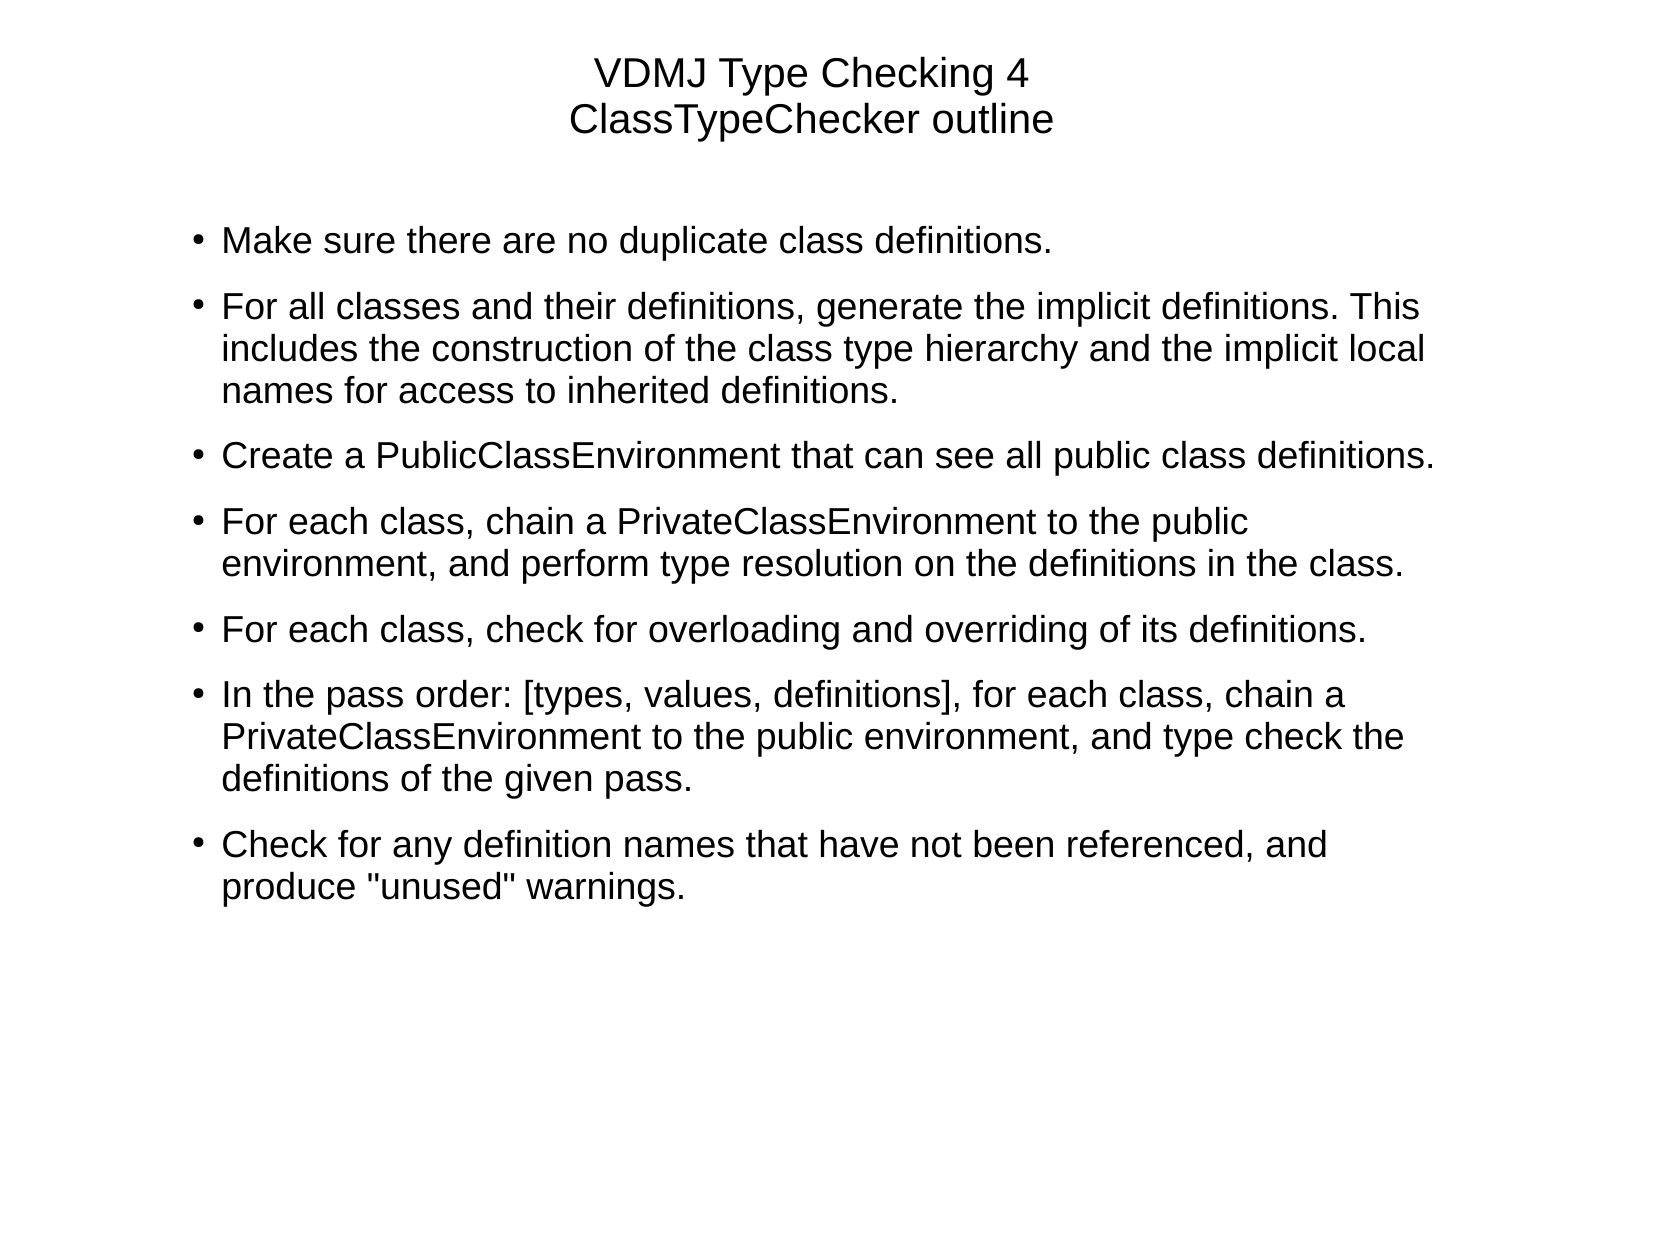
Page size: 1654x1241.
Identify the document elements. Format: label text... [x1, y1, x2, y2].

text_box VDMJ Type Checking 4 ClassTypeChecker outline [531, 41, 1093, 150]
text_box Make sure there are no duplicate class definitions. For all classes and their definitions, generate the implicit definitions. This includes the construction of the class type hierarchy and the implicit local names for access to inherited definitions. Create a PublicClassEnvironment that can see all public class definitions. For each class, chain a PrivateClassEnvironment to the public environment, and perform type resolution on the definitions in the class. For each class, check for overloading and overriding of its definitions. In the pass order: [types, values, definitions], for each class, chain a PrivateClassEnvironment to the public environment, and type check the definitions of the given pass. Check for any definition names that have not been referenced, and produce "unused" warnings. [177, 212, 1477, 915]
